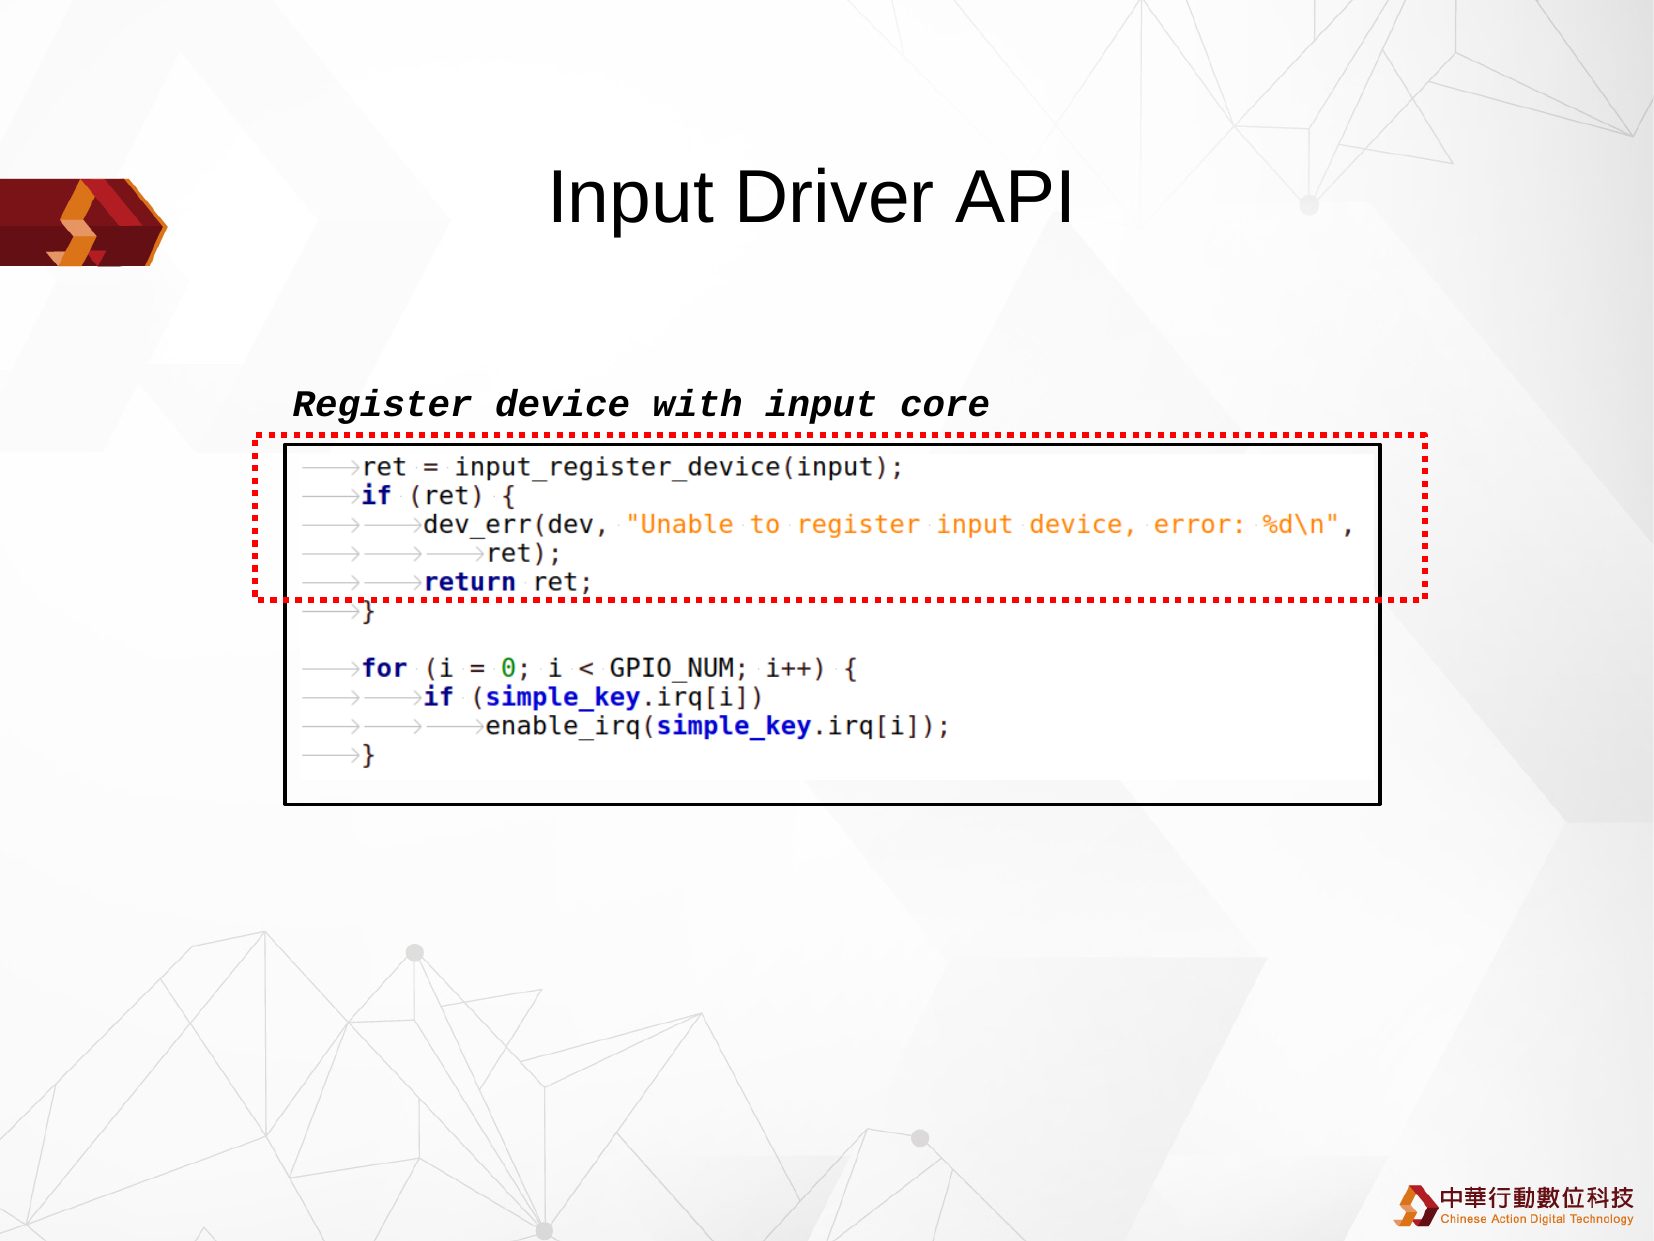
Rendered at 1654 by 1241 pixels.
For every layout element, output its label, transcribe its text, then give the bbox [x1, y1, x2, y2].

title Input Driver API [118, 112, 1506, 281]
picture [0, 0, 1654, 1241]
text_box Register device with input core [277, 377, 1006, 436]
